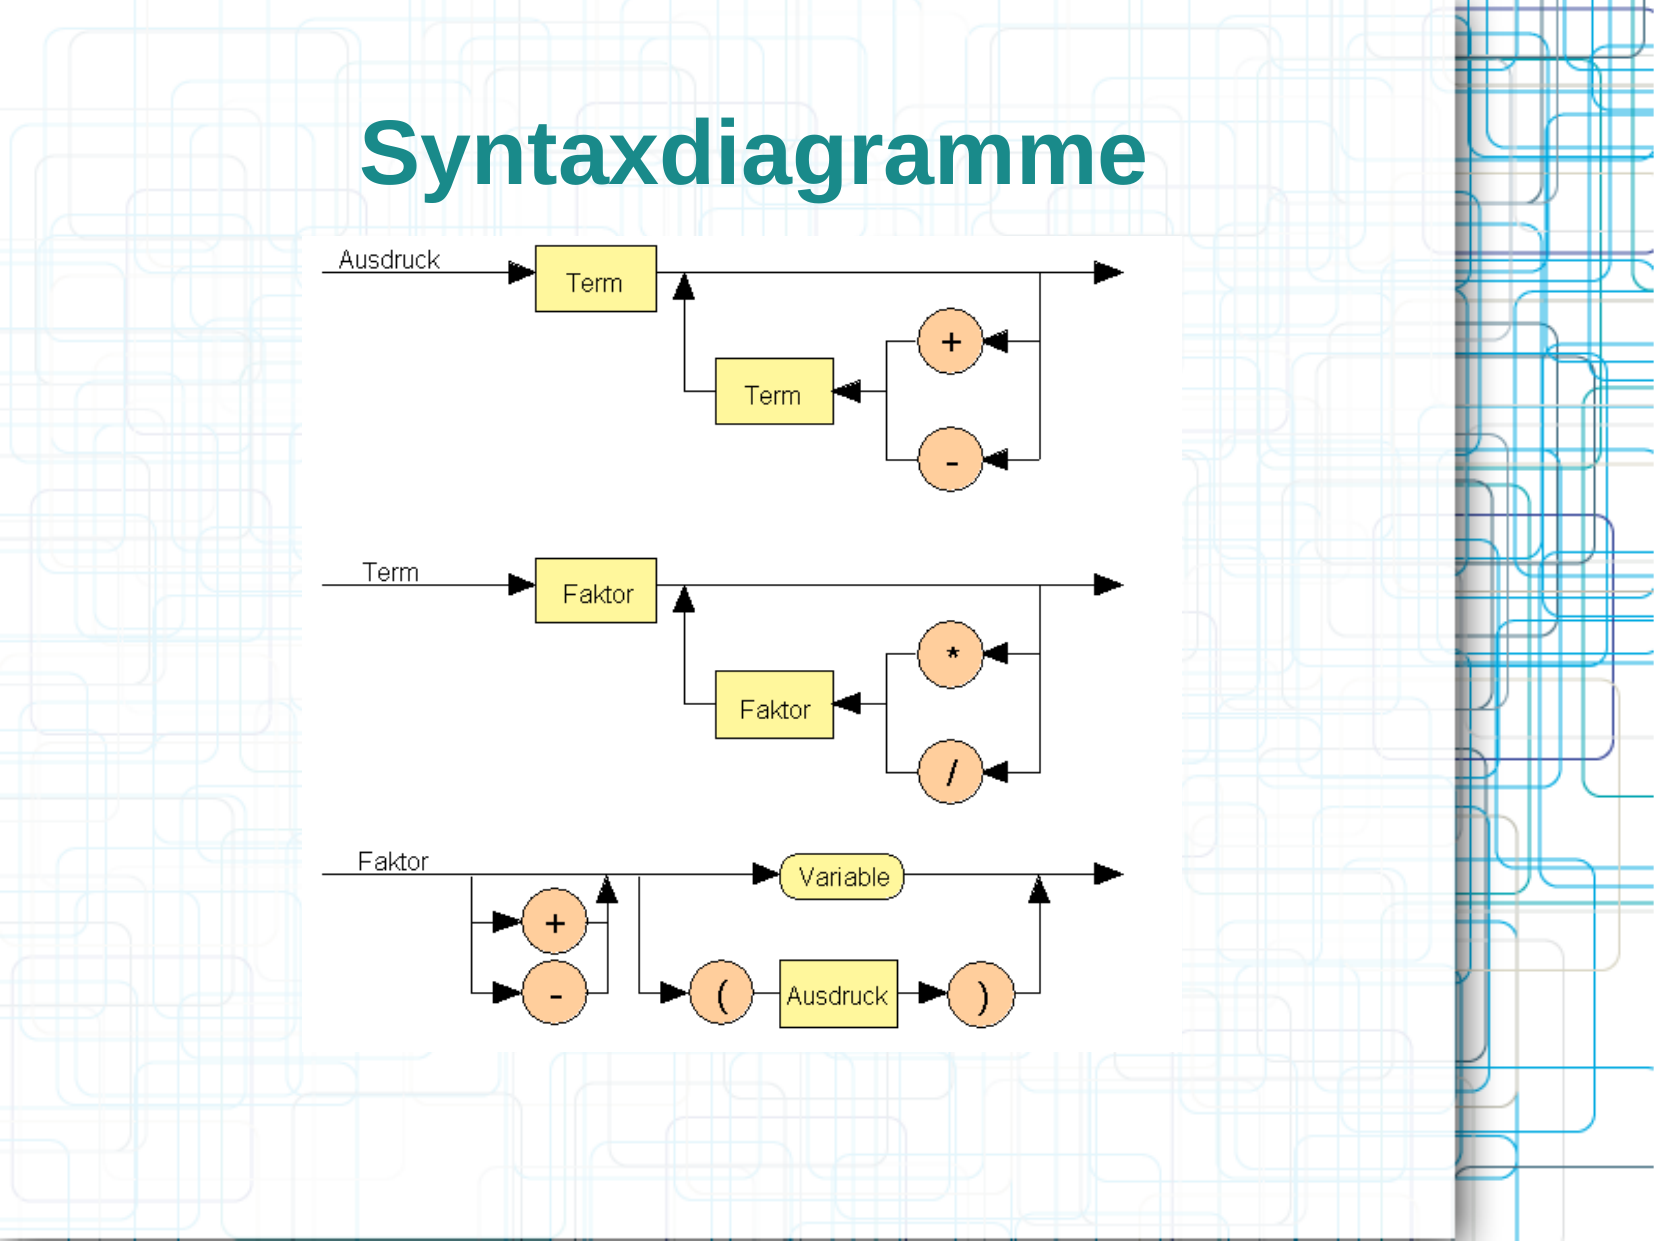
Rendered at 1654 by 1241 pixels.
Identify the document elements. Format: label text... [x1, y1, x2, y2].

picture [0, 0, 1654, 1241]
title Syntaxdiagramme [59, 49, 1418, 257]
